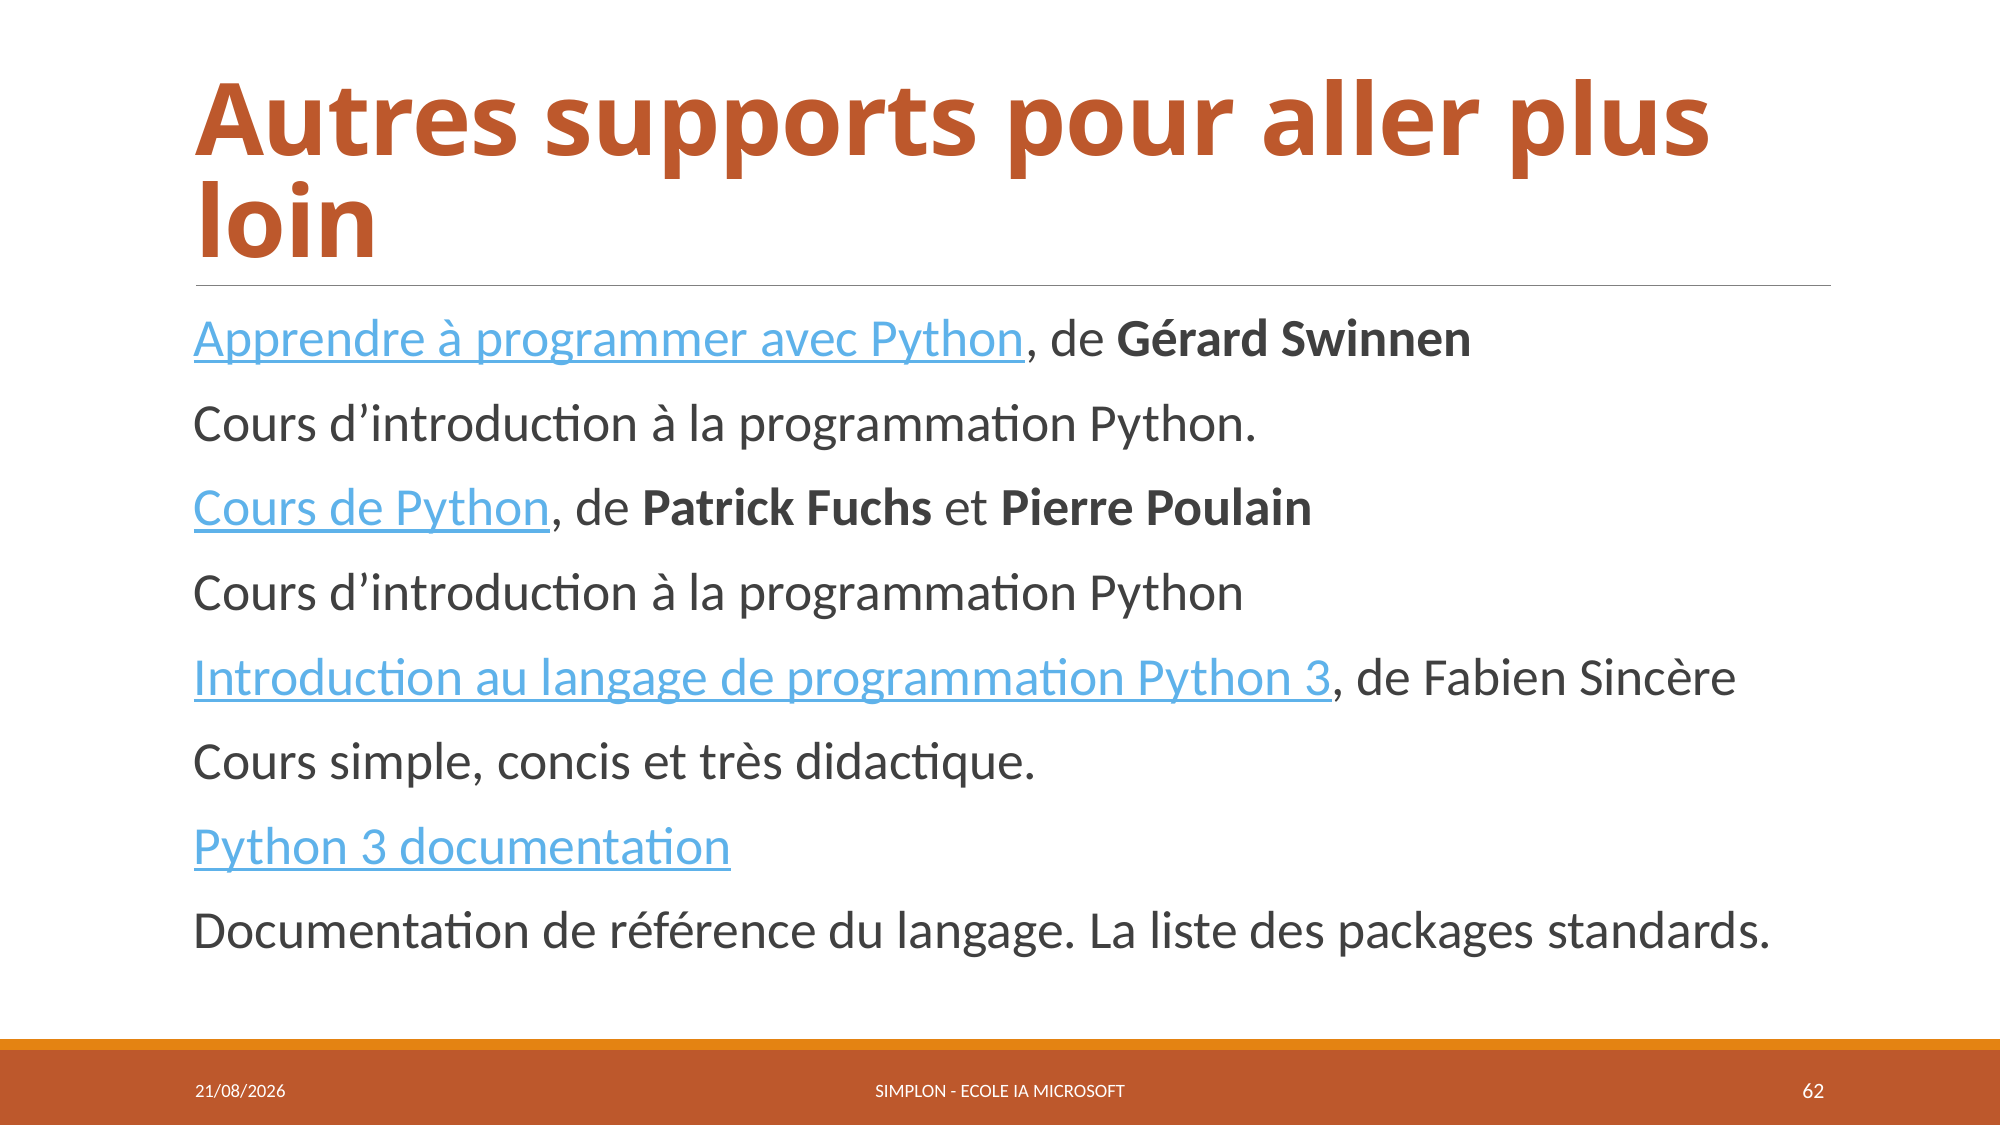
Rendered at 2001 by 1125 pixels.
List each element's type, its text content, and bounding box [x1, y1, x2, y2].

footer Simplon - Ecole IA Microsoft [604, 1059, 1396, 1120]
slide_number 16/01/2020 [180, 1059, 586, 1120]
list Apprendre à programmer avec Python, de Gérard Swinnen Cours d’introduction à la programmation Python. Cours de Python, de Patrick Fuchs et Pierre Poulain Cours d’introduction à la programmation Python Introduction au langage de programmation Python 3, de Fabien Sincère Cours simple, concis et très didactique. Python 3 documentation Documentation de référence du langage. La liste des packages standards. [180, 302, 1830, 976]
title Autres supports pour aller plus loin [180, 47, 1830, 285]
slide_number <numéro> [1624, 1059, 1840, 1120]
